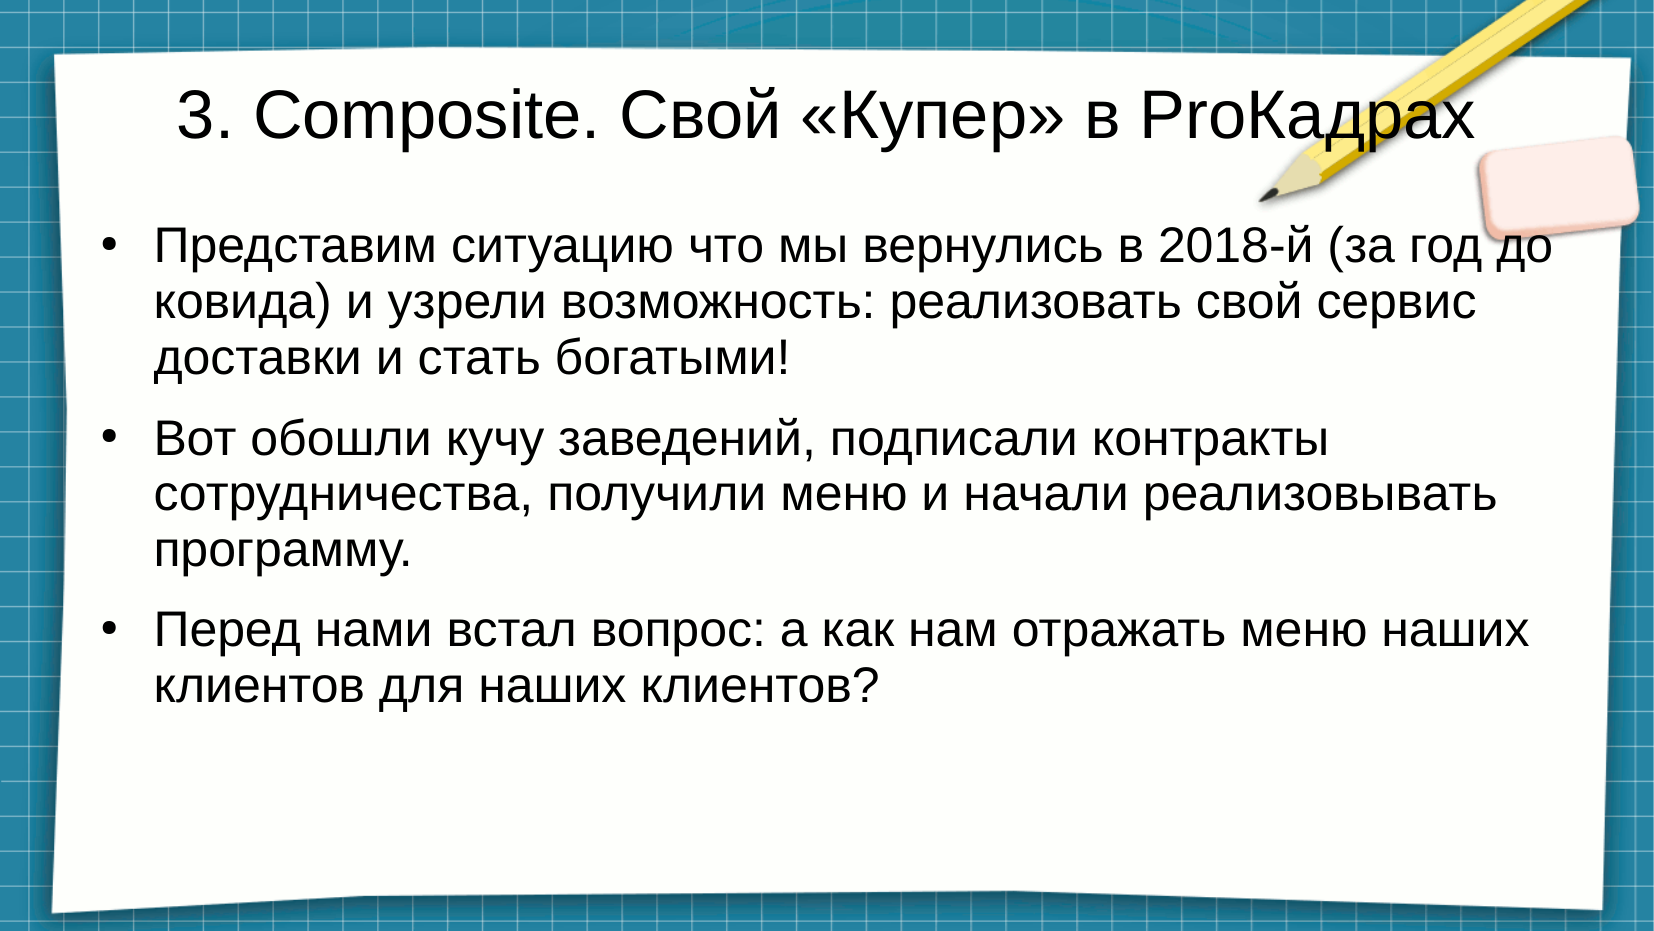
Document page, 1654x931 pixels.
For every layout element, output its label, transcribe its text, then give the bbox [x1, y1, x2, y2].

title 3. Composite. Свой «Купер» в ProКадрах [82, 37, 1571, 193]
picture [0, 0, 1654, 931]
list Представим ситуацию что мы вернулись в 2018-й (за год до ковида) и узрели возможность: реализовать свой сервис доставки и стать богатыми! Вот обошли кучу заведений, подписали контракты сотрудничества, получили меню и начали реализовывать программу. Перед нами встал вопрос: а как нам отражать меню наших клиентов для наших клиентов? [82, 217, 1571, 758]
